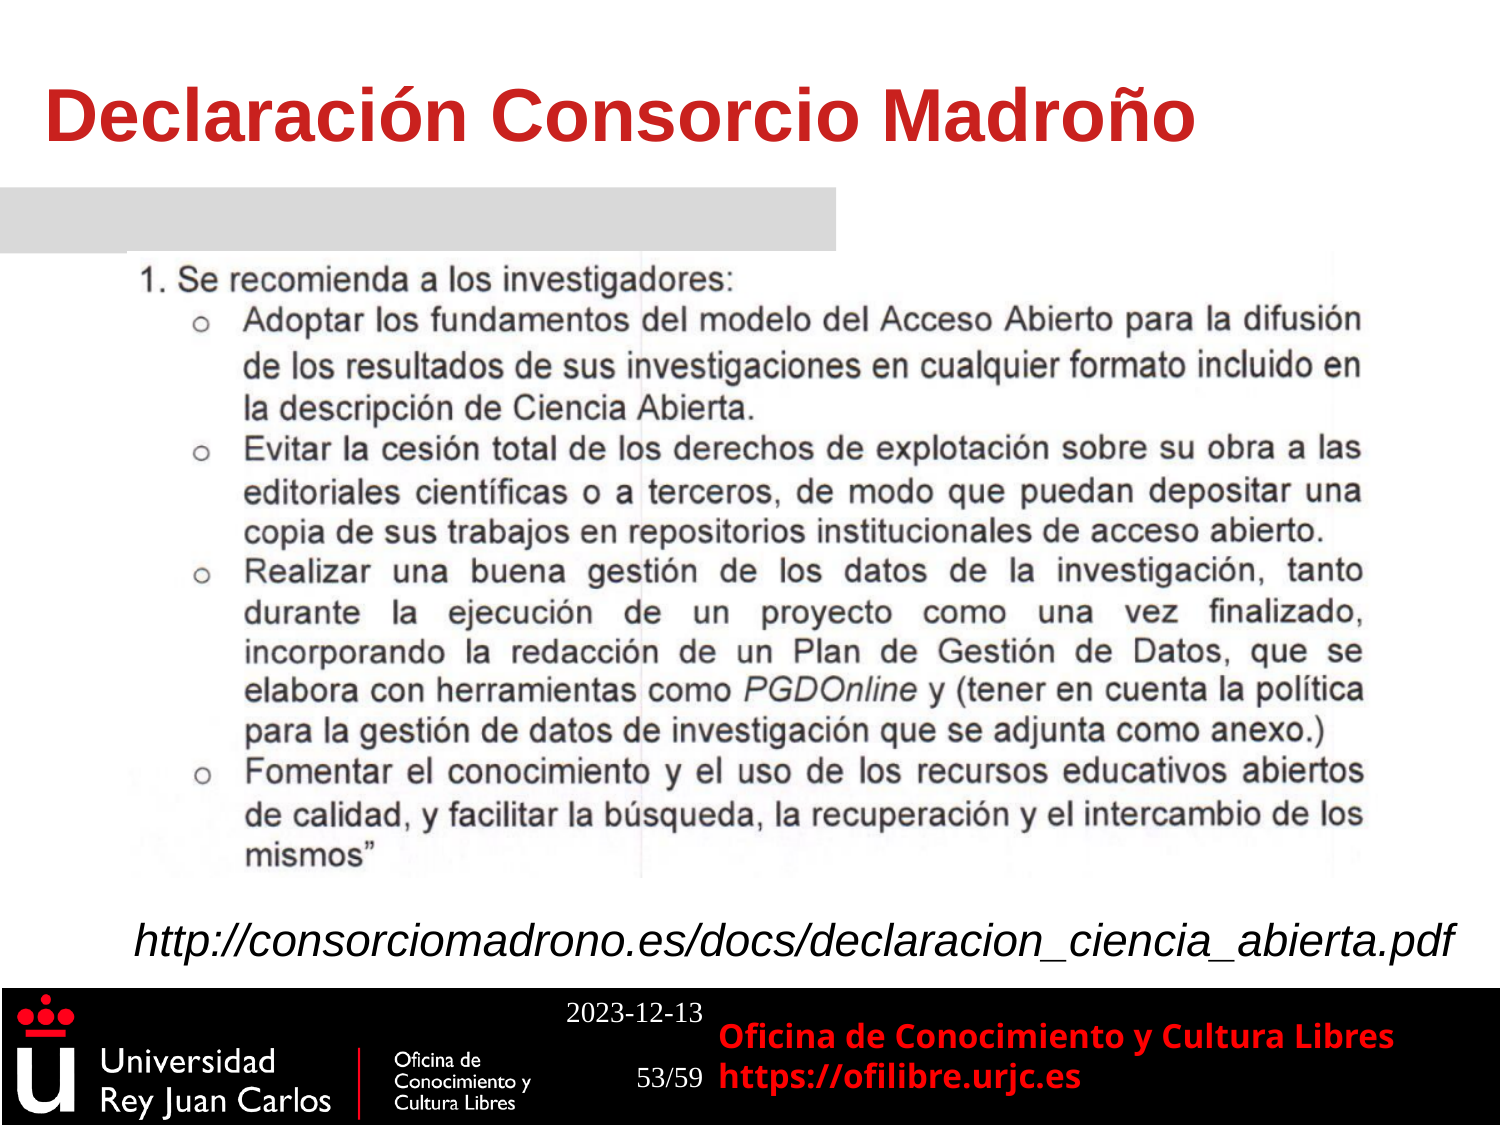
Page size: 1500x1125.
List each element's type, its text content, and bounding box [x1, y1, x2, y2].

picture [17, 1055, 531, 1120]
title [75, 7, 1425, 196]
text_box http://consorciomadrono.es/docs/declaracion_ciencia_abierta.pdf [15, 690, 1471, 1055]
picture [127, 251, 1378, 878]
text_box Declaración Consorcio Madroño [30, 66, 1381, 249]
text_box [40, 249, 1366, 346]
